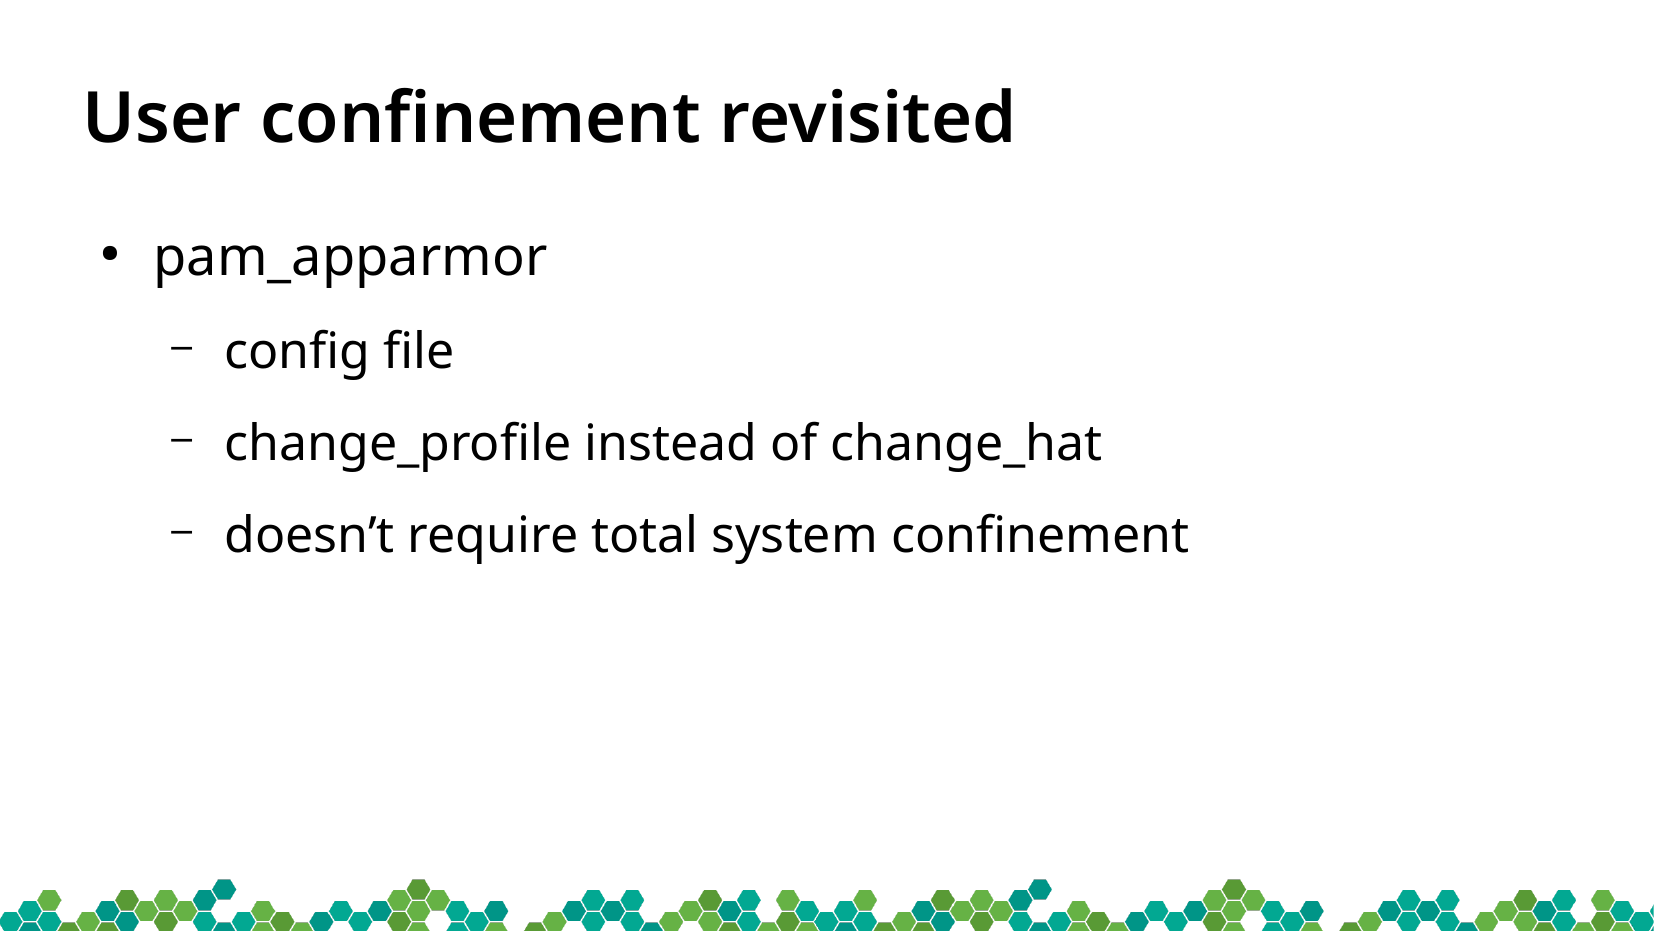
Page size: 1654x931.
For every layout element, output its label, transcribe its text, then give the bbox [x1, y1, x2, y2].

list pam_apparmor config file change_profile instead of change_hat doesn’t require total system confinement [82, 217, 1571, 758]
picture [0, 871, 1654, 931]
title User confinement revisited [82, 37, 1571, 193]
